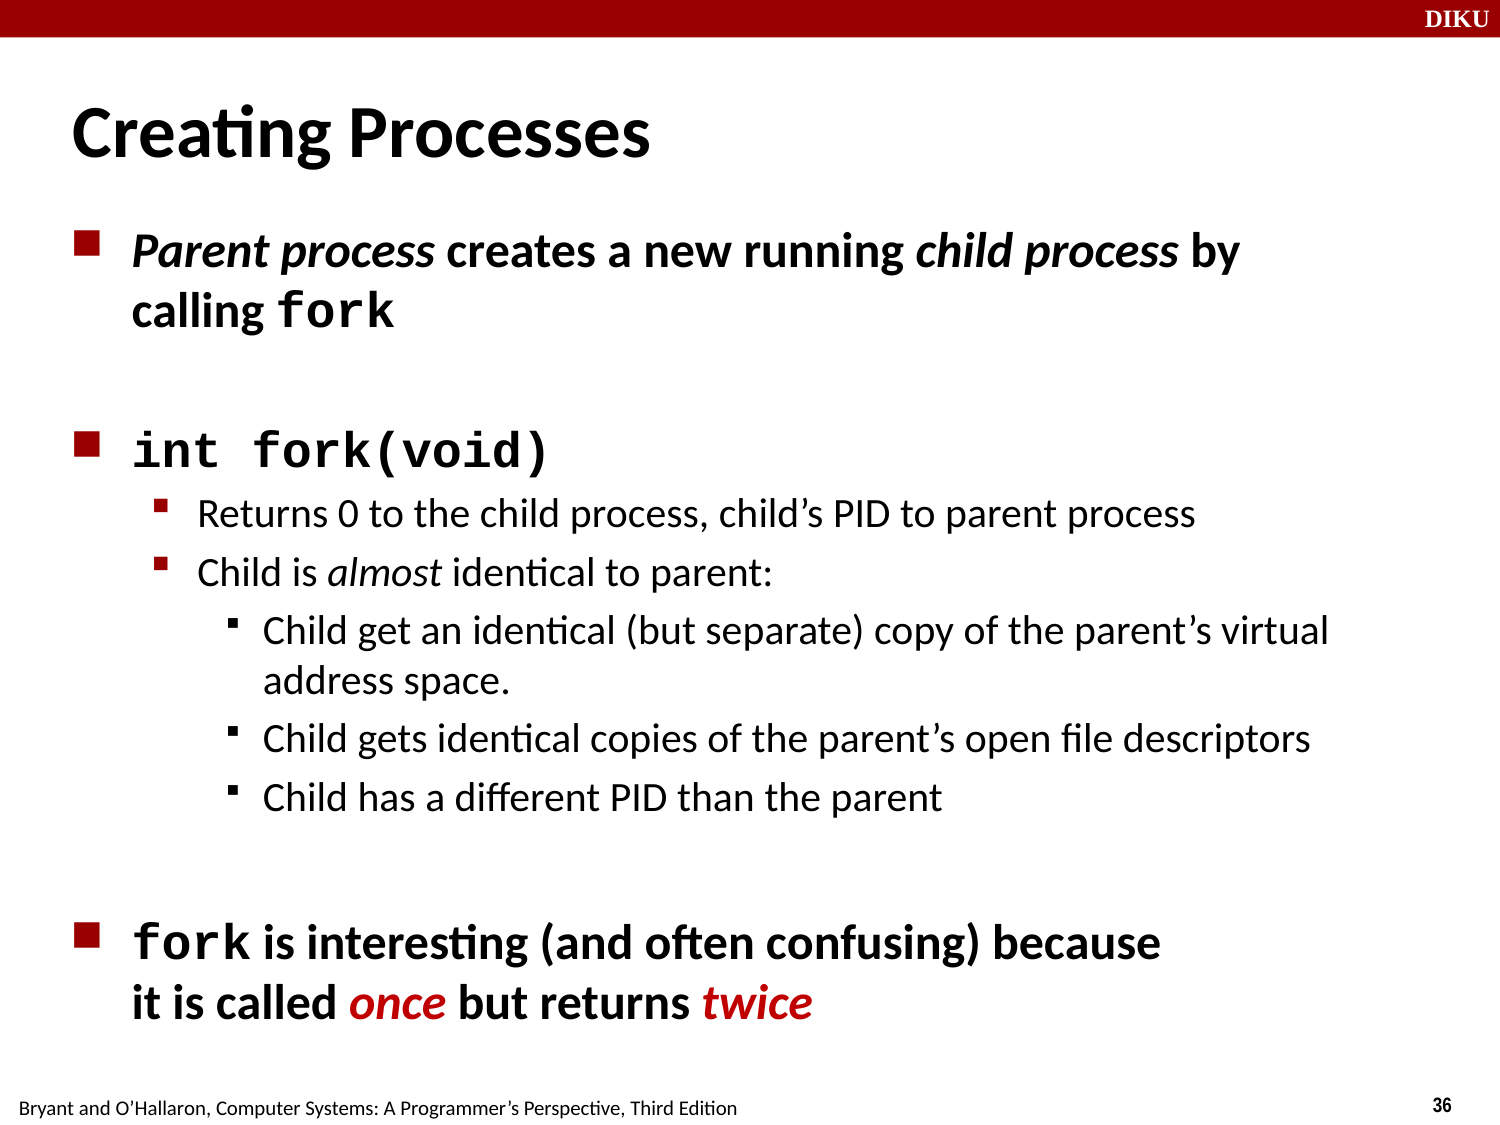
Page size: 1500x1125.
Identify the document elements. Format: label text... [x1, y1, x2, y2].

title Creating Processes [57, 80, 1233, 175]
list Parent process creates a new running child process by calling fork int fork(void) Returns 0 to the child process, child’s PID to parent process Child is almost identical to parent: Child get an identical (but separate) copy of the parent’s virtual address space. Child gets identical copies of the parent’s open file descriptors Child has a different PID than the parent fork is interesting (and often confusing) because it is called once but returns twice [60, 210, 1376, 1075]
